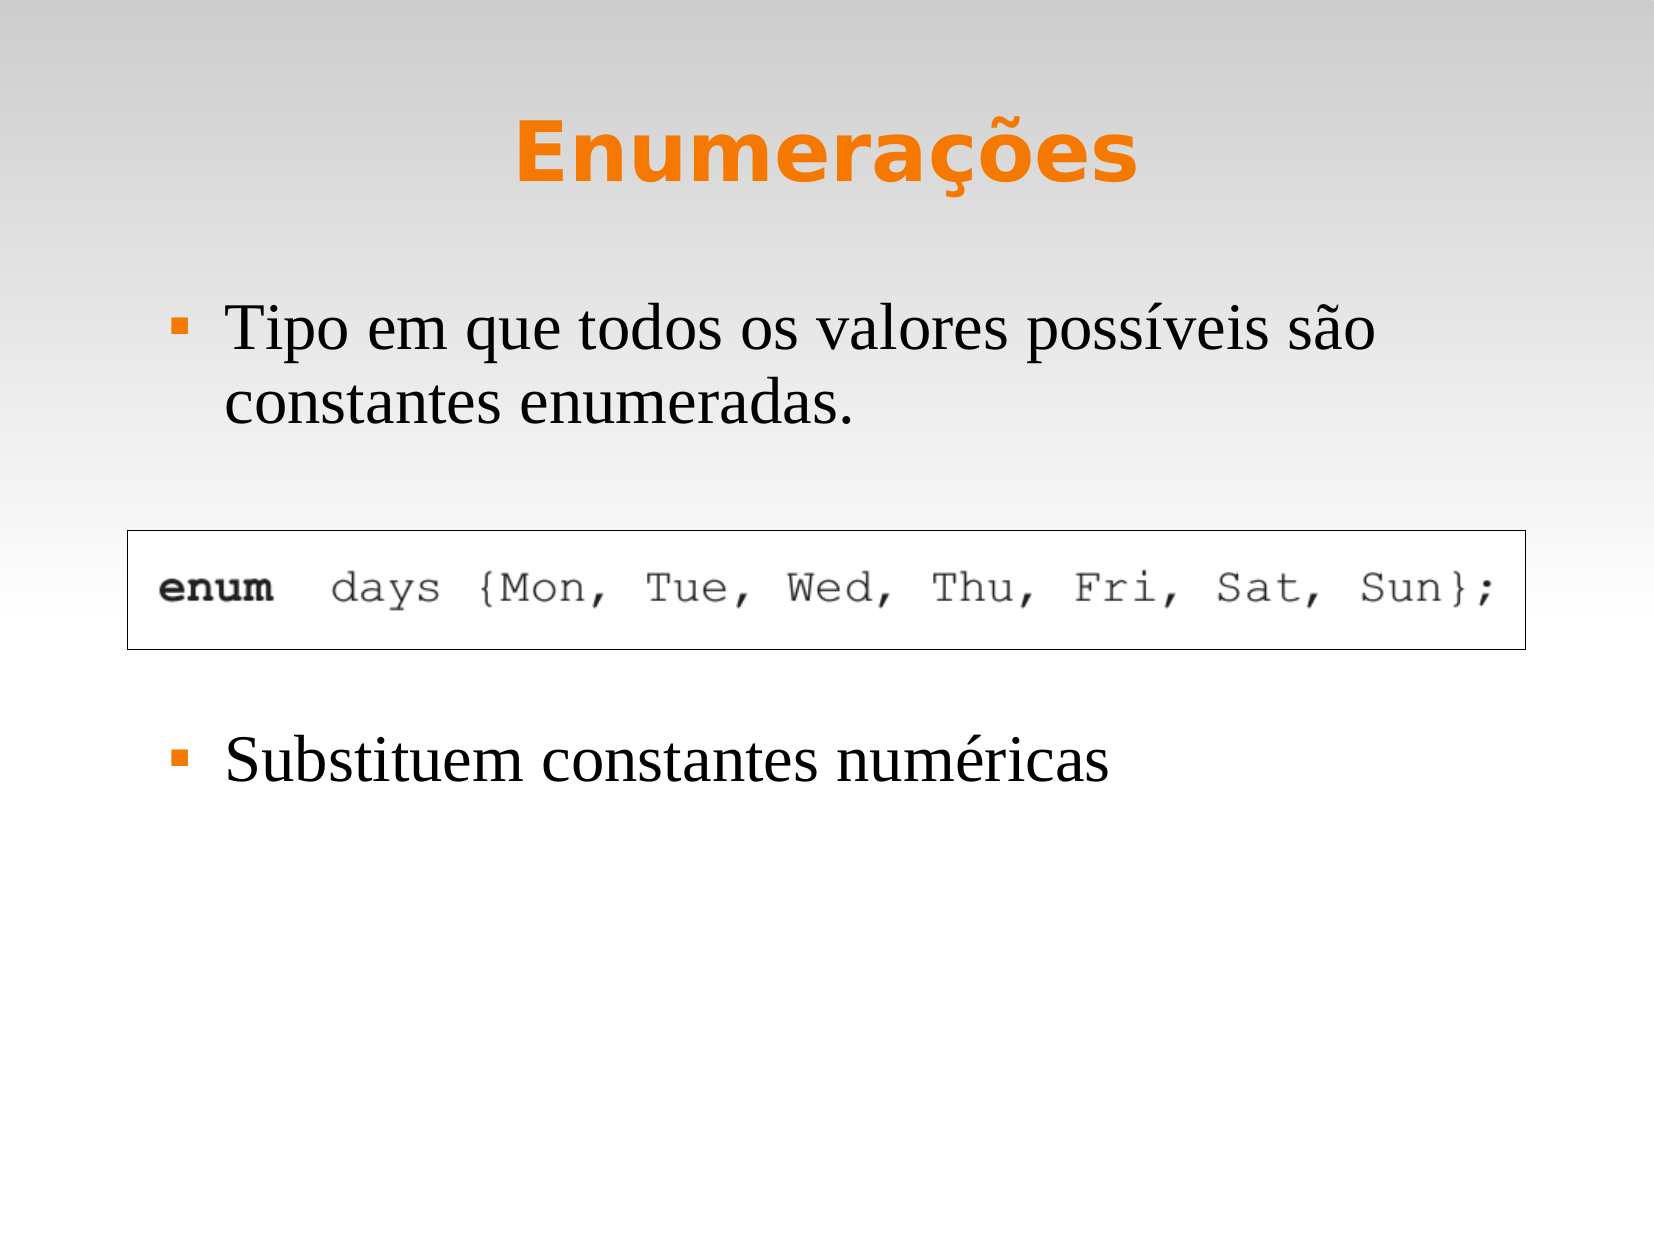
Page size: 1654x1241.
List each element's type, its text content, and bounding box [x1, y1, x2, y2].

list Tipo em que todos os valores possíveis são constantes enumeradas. Substituem constantes numéricas [82, 290, 1571, 1109]
picture [127, 530, 1526, 650]
title Enumerações [82, 49, 1571, 257]
